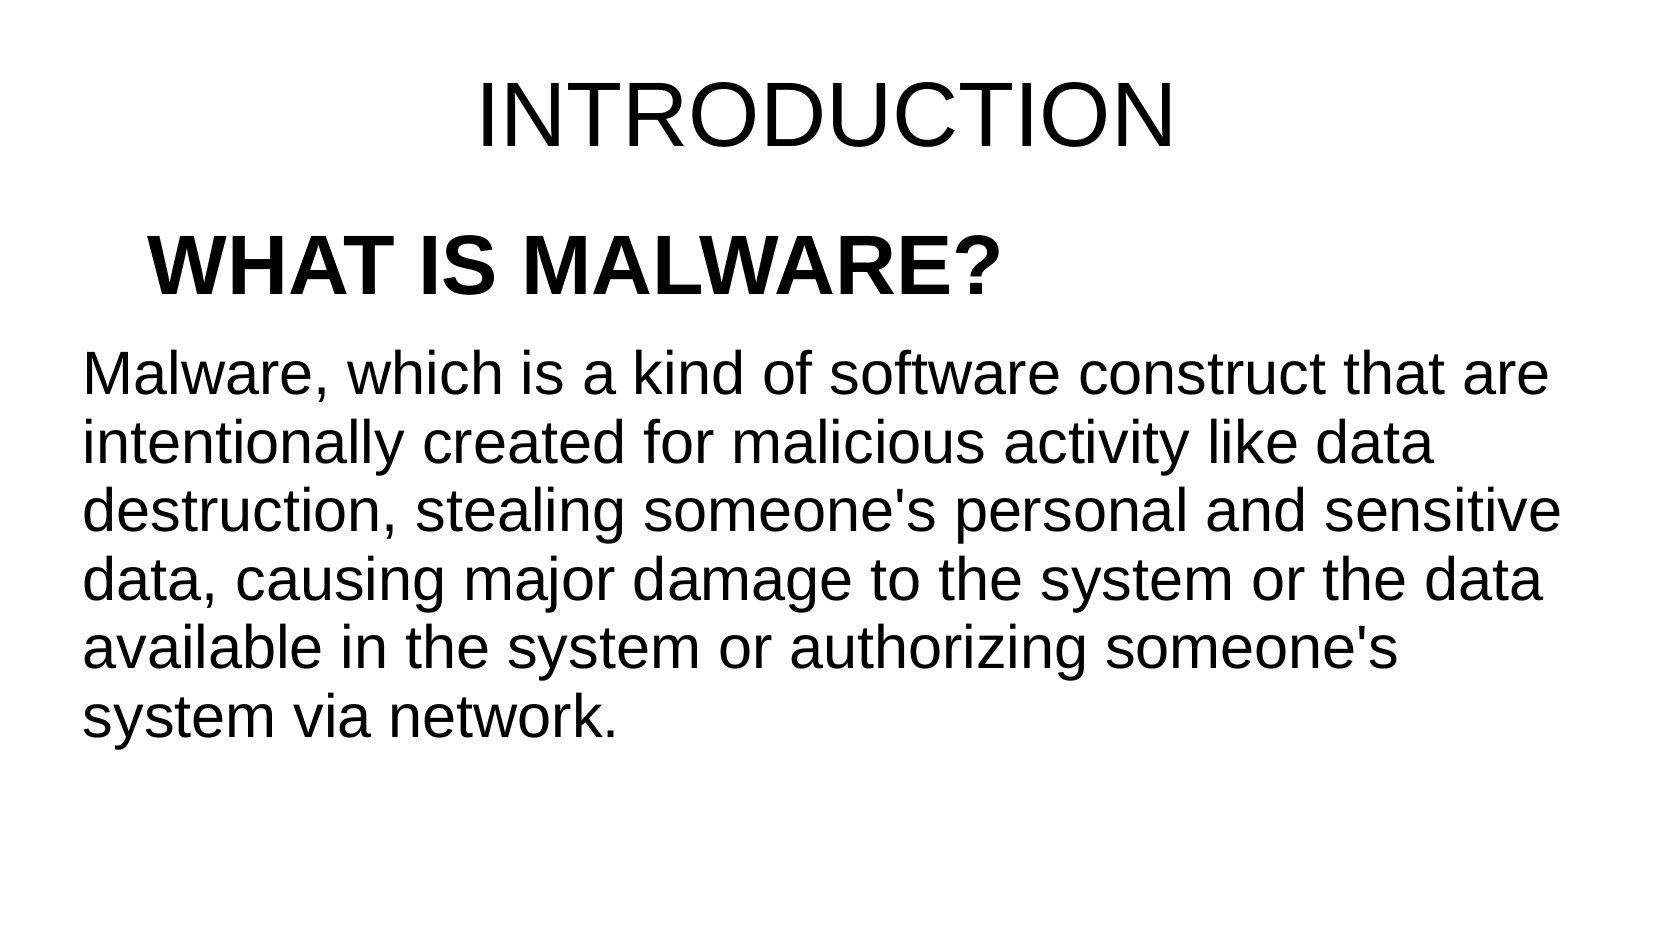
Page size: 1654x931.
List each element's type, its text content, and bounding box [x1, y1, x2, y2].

list WHAT IS MALWARE? Malware, which is a kind of software construct that are intentionally created for malicious activity like data destruction, stealing someone's personal and sensitive data, causing major damage to the system or the data available in the system or authorizing someone's system via network. [82, 217, 1571, 758]
title INTRODUCTION [82, 37, 1571, 193]
